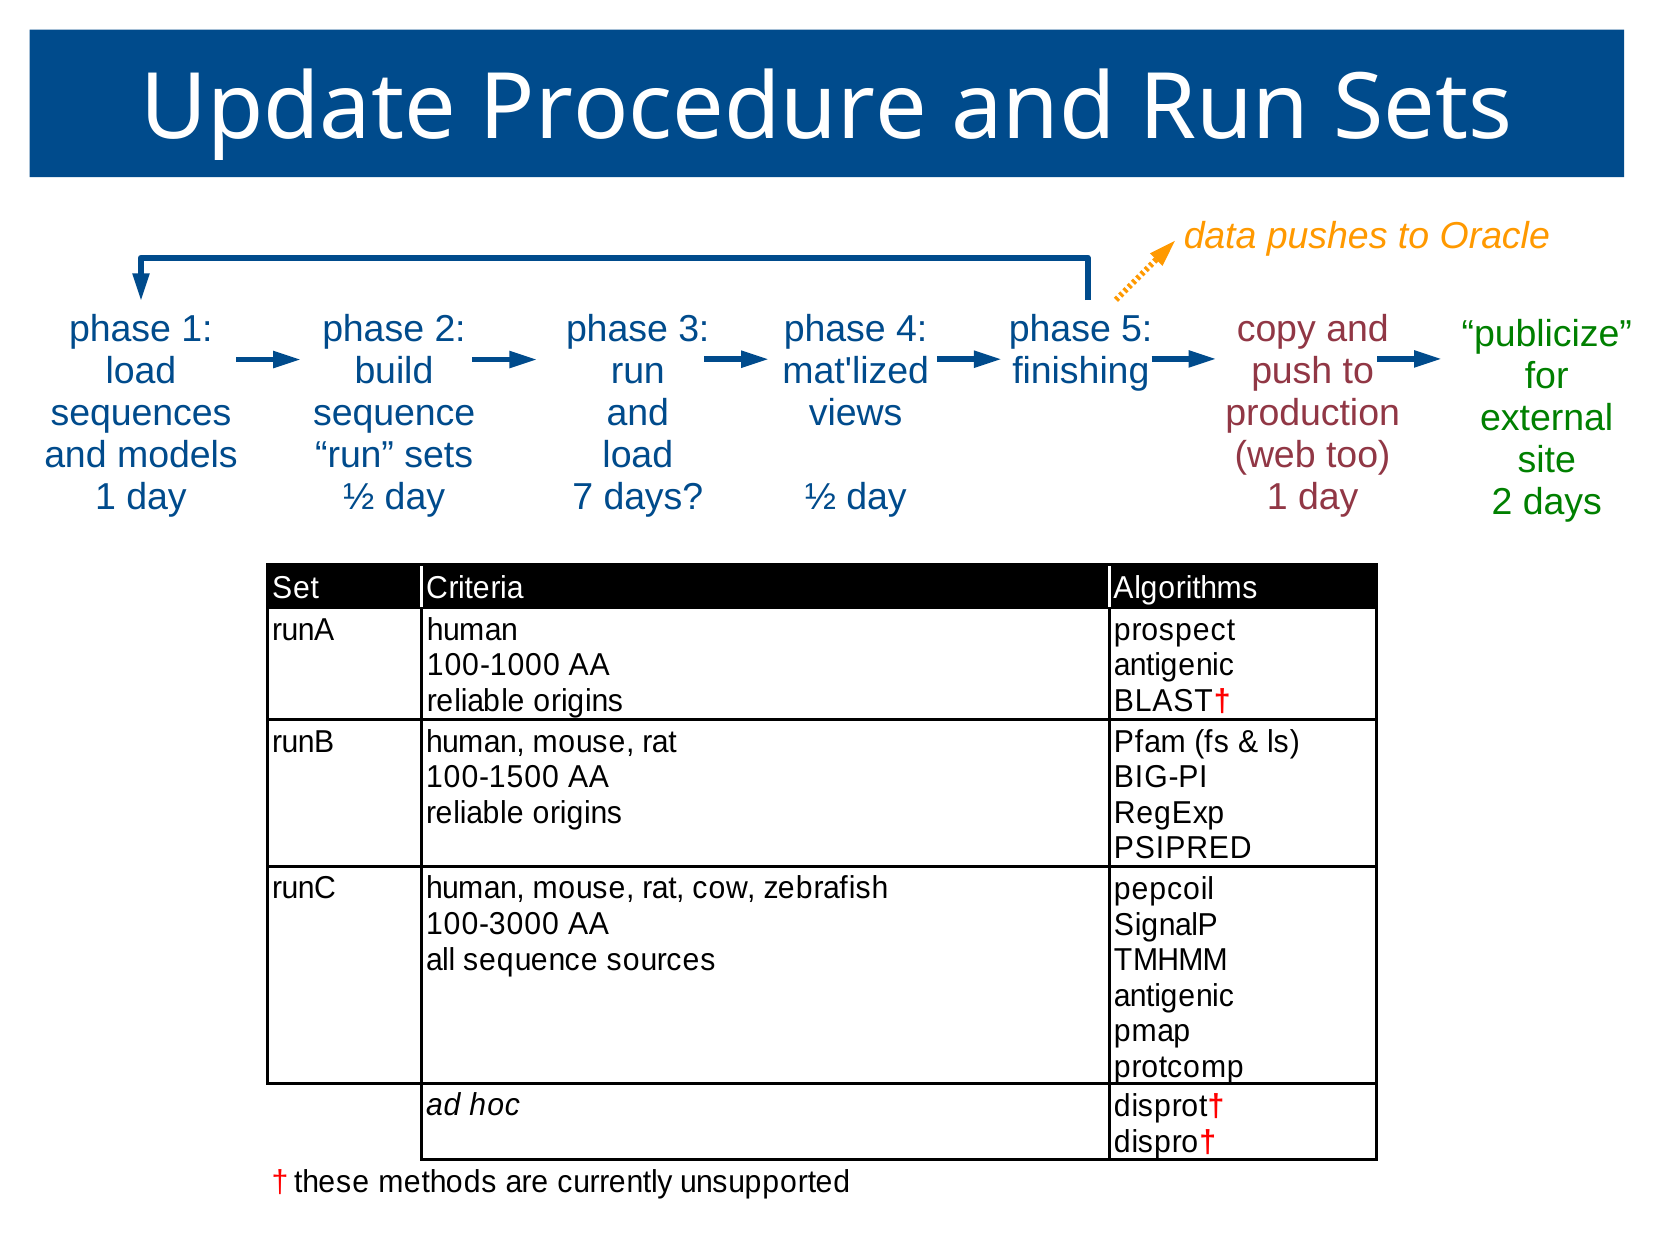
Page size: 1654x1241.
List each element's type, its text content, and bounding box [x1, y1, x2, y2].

text_box phase 4: mat'lized views ½ day [767, 299, 944, 525]
text_box copy and push to production (web too) 1 day [1210, 300, 1415, 525]
title Update Procedure and Run Sets [29, 29, 1625, 178]
chart [265, 562, 1380, 1207]
text_box “publicize” for external site 2 days [1446, 305, 1647, 530]
text_box phase 2: build sequence “run” sets ½ day [298, 300, 490, 525]
text_box phase 1: load sequences and models 1 day [29, 299, 253, 525]
text_box data pushes to Oracle [1169, 206, 1565, 264]
text_box phase 5: finishing [994, 300, 1182, 399]
text_box phase 3: run and load 7 days? [551, 300, 725, 525]
